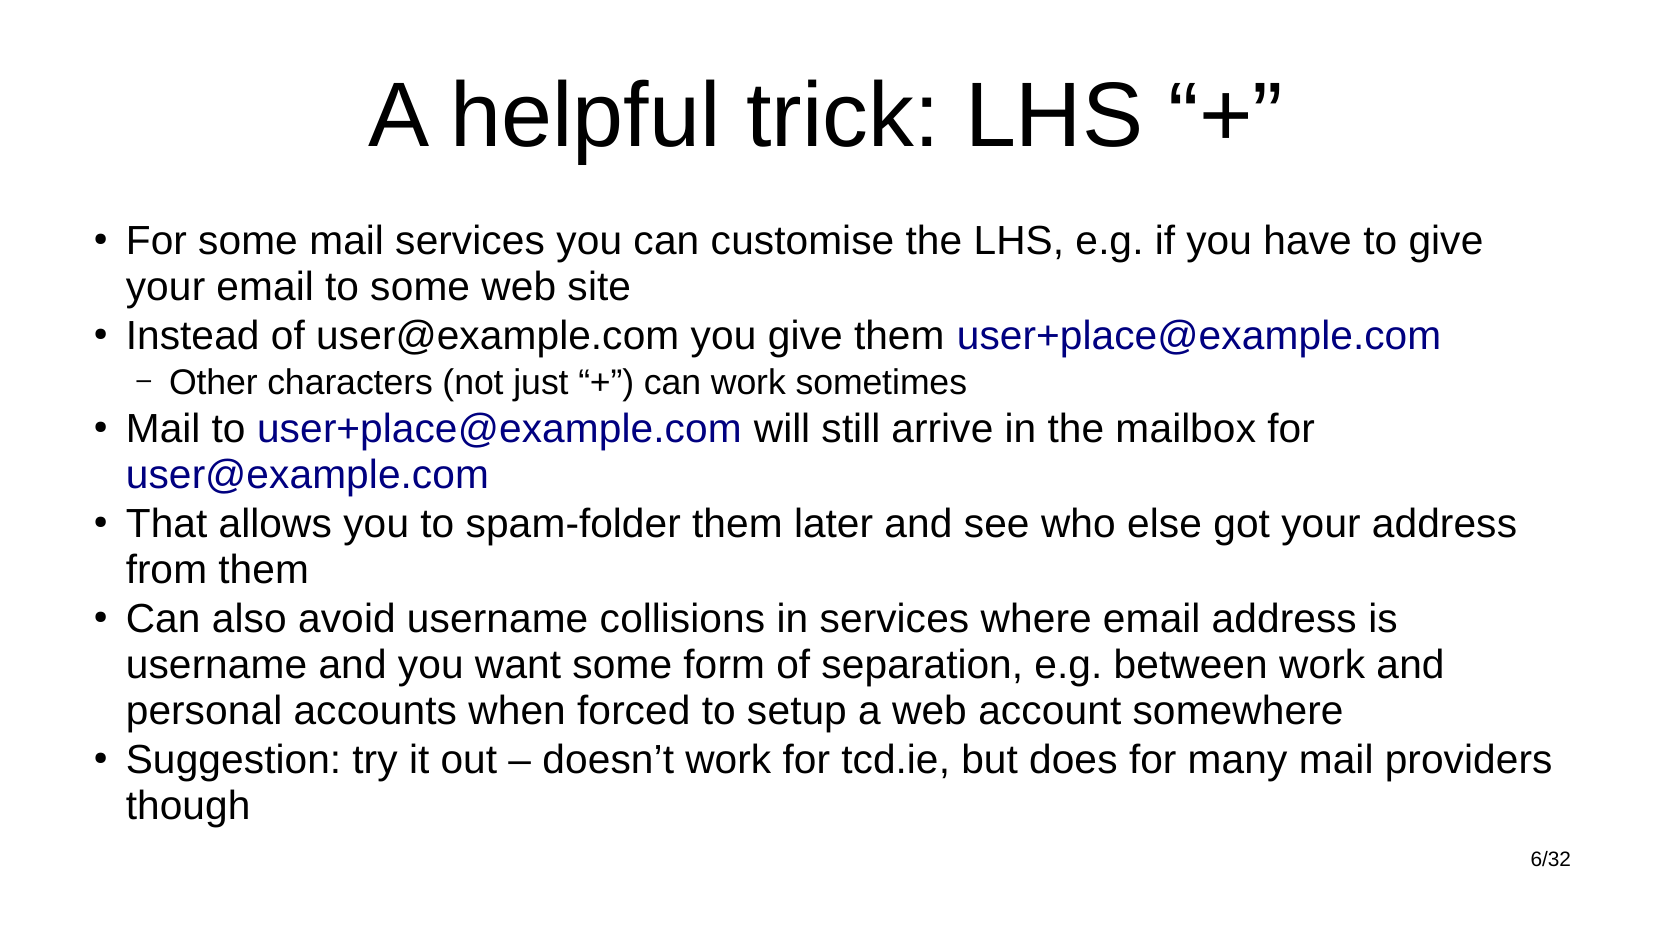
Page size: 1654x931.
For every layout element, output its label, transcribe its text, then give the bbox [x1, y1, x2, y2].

title A helpful trick: LHS “+” [82, 37, 1571, 193]
list For some mail services you can customise the LHS, e.g. if you have to give your email to some web site Instead of user@example.com you give them user+place@example.com Other characters (not just “+”) can work sometimes Mail to user+place@example.com will still arrive in the mailbox for user@example.com That allows you to spam-folder them later and see who else got your address from them Can also avoid username collisions in services where email address is username and you want some form of separation, e.g. between work and personal accounts when forced to setup a web account somewhere Suggestion: try it out – doesn’t work for tcd.ie, but does for many mail providers though [82, 217, 1571, 839]
